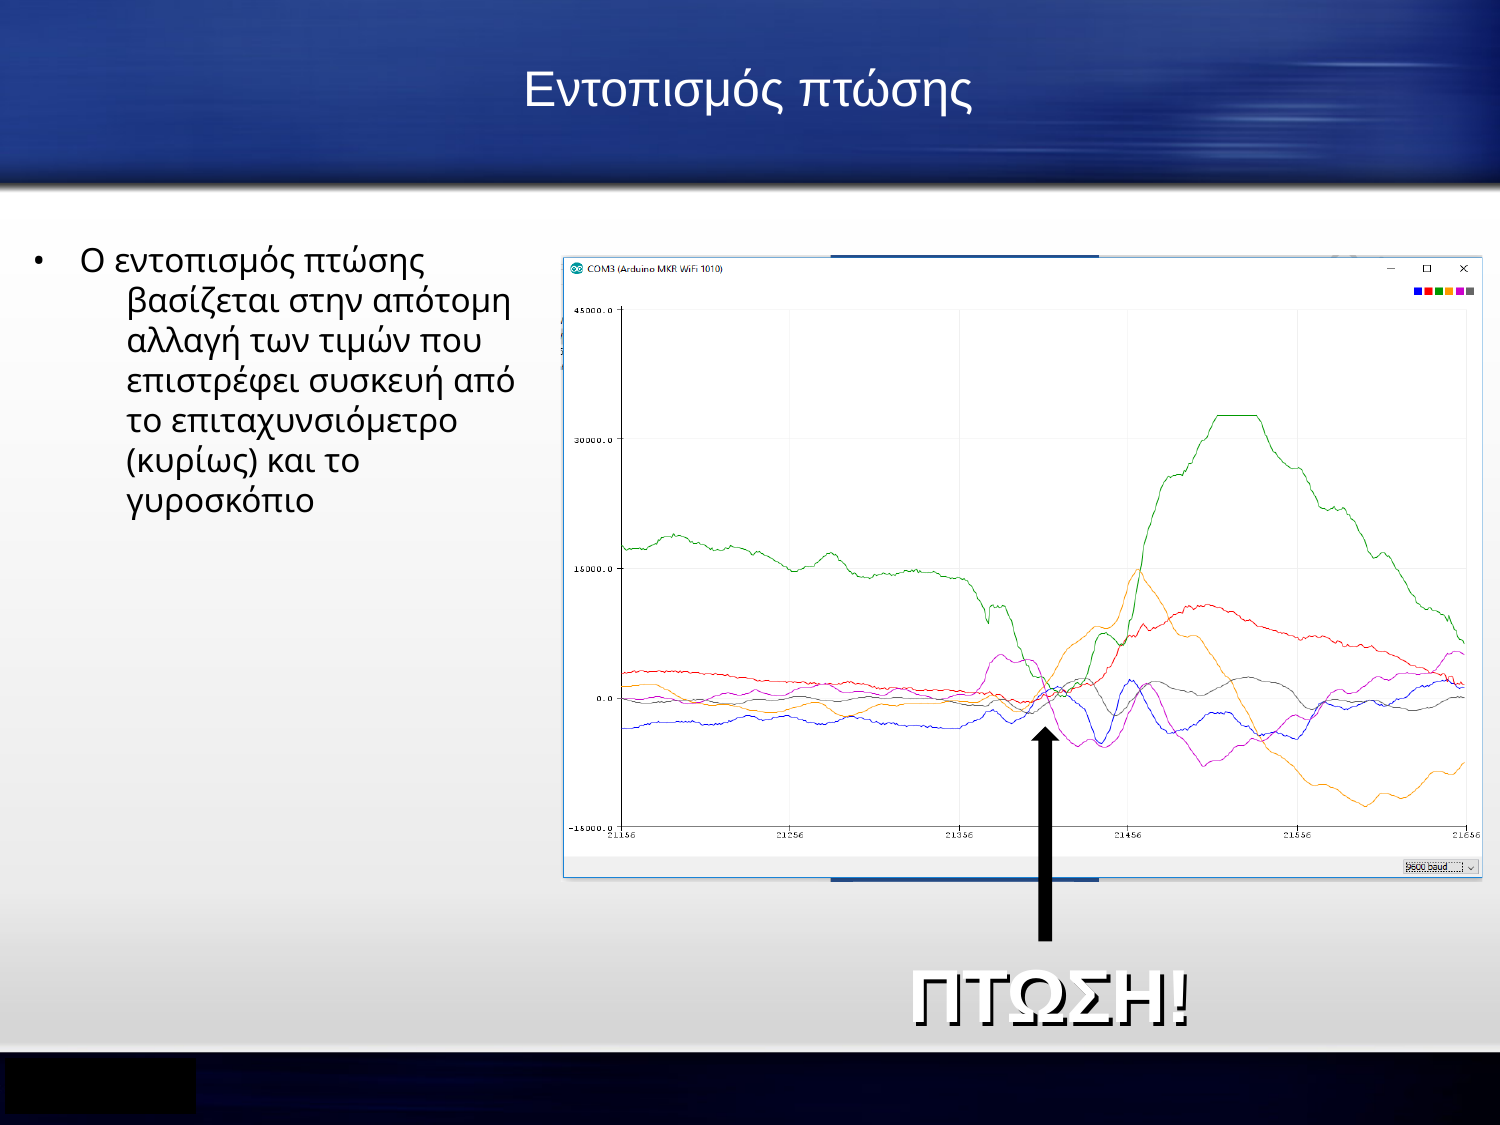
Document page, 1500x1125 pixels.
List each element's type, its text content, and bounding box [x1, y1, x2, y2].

picture [560, 255, 1483, 882]
title Εντοπισμός πτώσης [73, 0, 1424, 173]
text_box ΠΤΩΣΗ! [893, 940, 1206, 1046]
text_box [1033, 727, 1058, 940]
text_box Ο εντοπισμός πτώσης βασίζεται στην απότομη αλλαγή των τιμών που επιστρέφει συσκευή από το επιταχυνσιόμετρο (κυρίως) και το γυροσκόπιο [18, 232, 549, 526]
text_box [6, 1059, 195, 1113]
